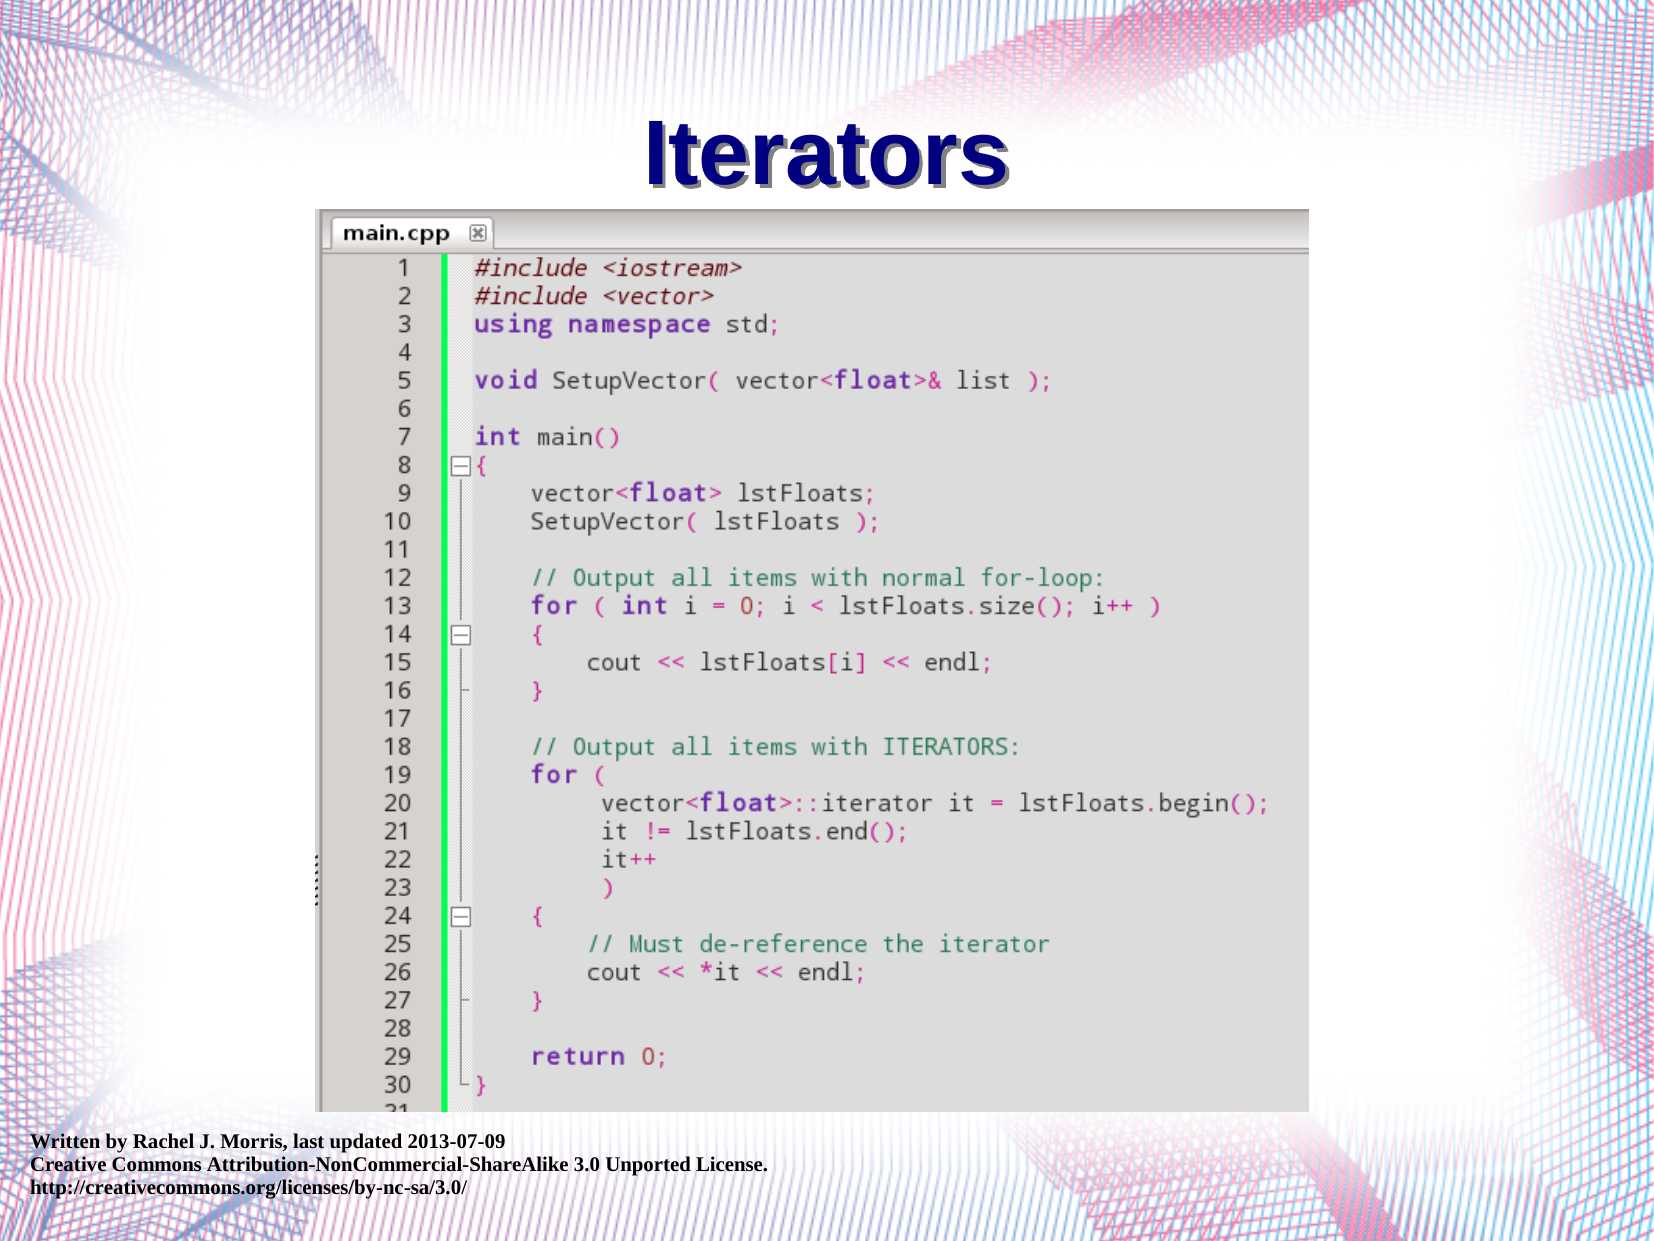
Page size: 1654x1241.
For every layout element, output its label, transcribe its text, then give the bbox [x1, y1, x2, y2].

title Iterators [82, 49, 1571, 257]
picture [0, 0, 1654, 1241]
